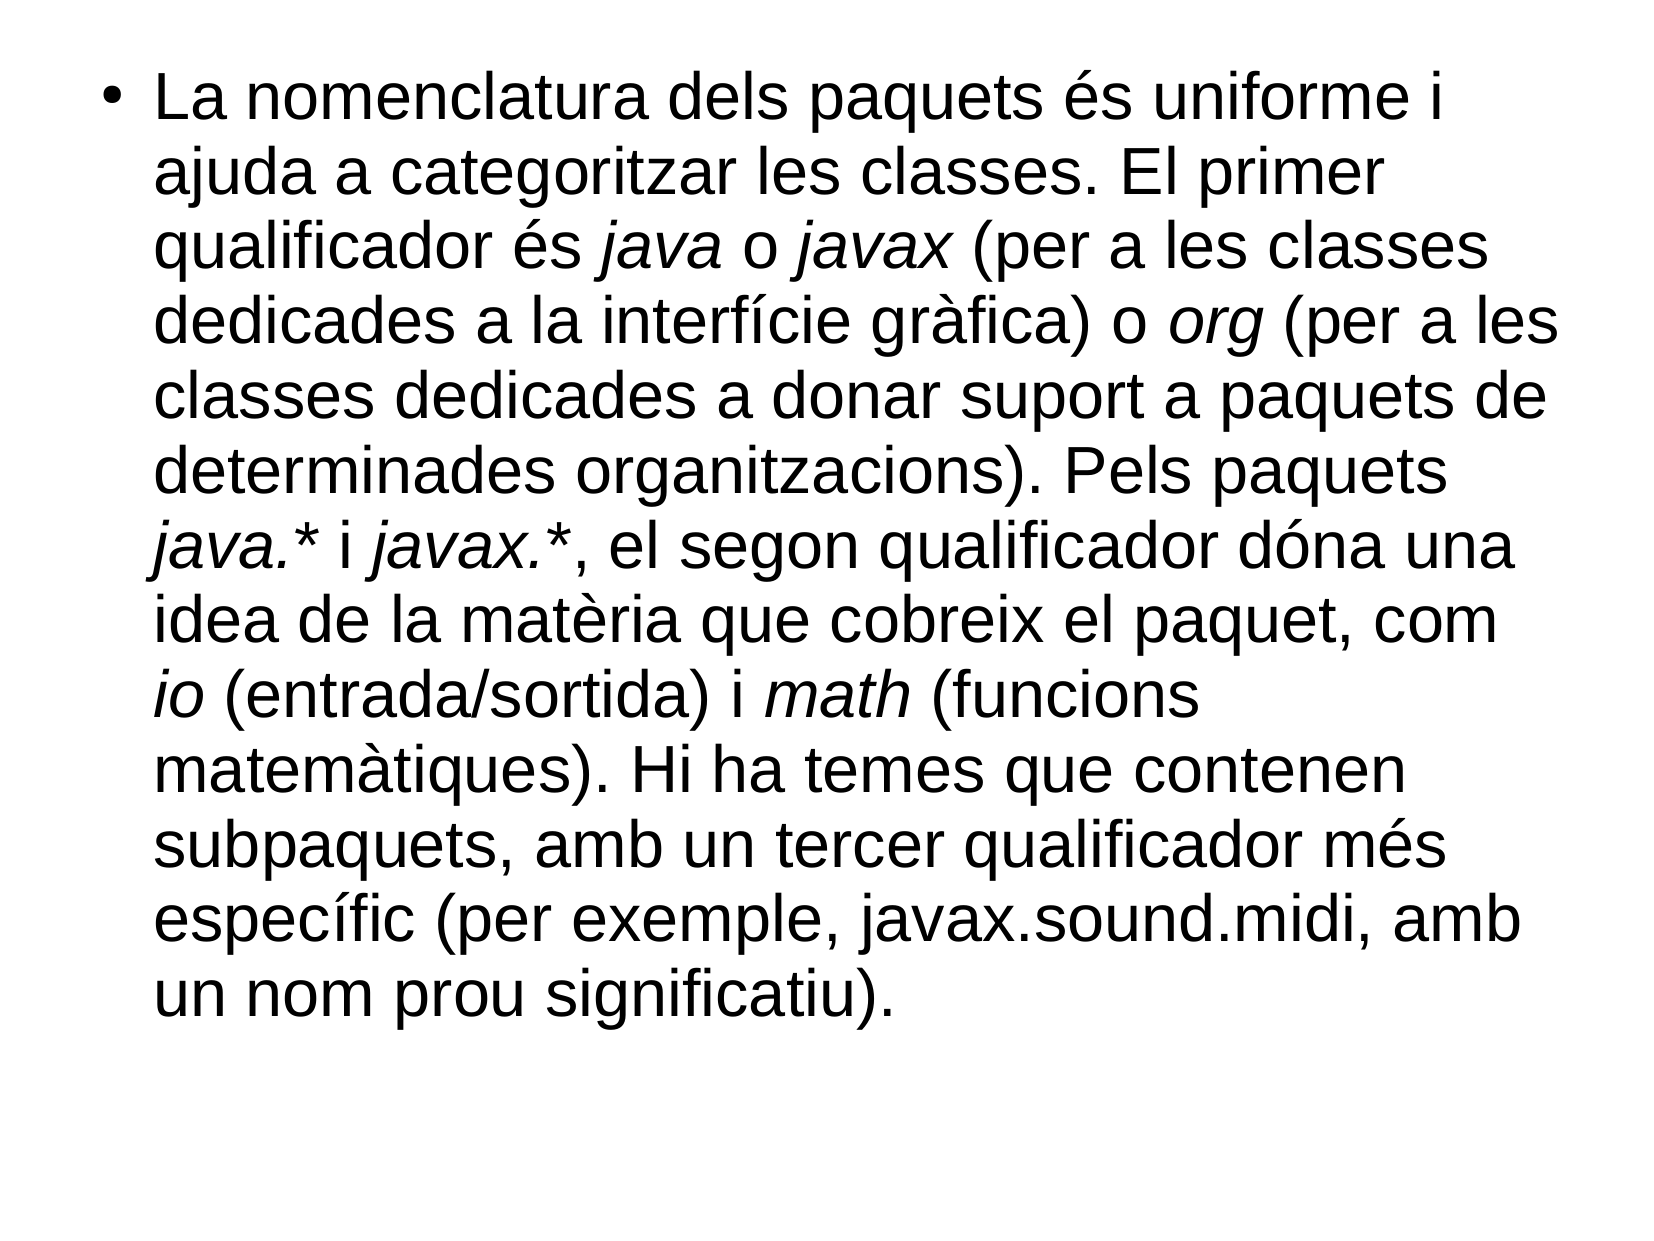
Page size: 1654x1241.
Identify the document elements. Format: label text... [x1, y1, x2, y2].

list La nomenclatura dels paquets és uniforme i ajuda a categoritzar les classes. El primer qualificador és java o javax (per a les classes dedicades a la interfície gràfica) o org (per a les classes dedicades a donar suport a paquets de determinades organitzacions). Pels paquets java.* i javax.*, el segon qualificador dóna una idea de la matèria que cobreix el paquet, com io (entrada/sortida) i math (funcions matemàtiques). Hi ha temes que contenen subpaquets, amb un tercer qualificador més específic (per exemple, javax.sound.midi, amb un nom prou significatiu). [82, 59, 1571, 1093]
